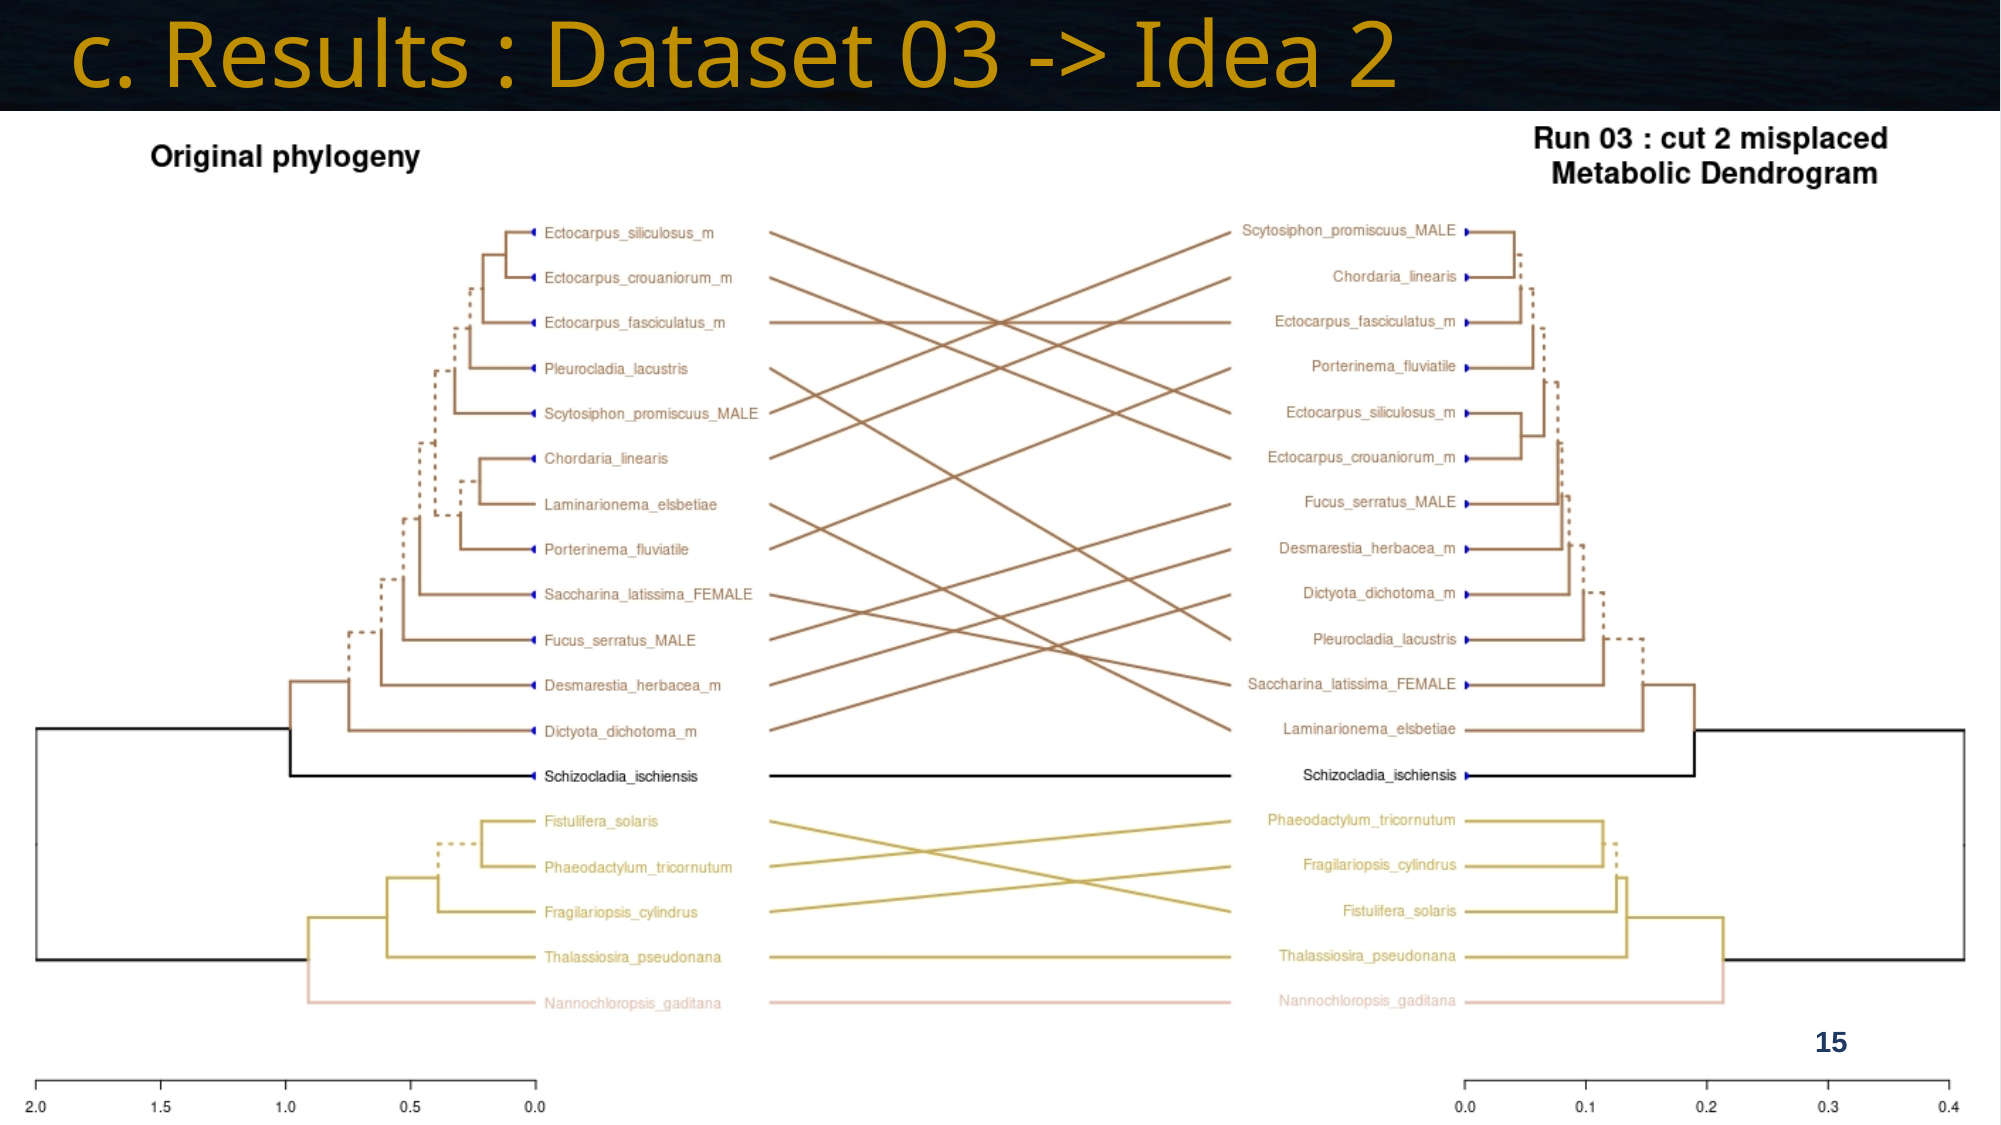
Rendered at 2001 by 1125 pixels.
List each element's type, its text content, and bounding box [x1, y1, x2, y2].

title c. Results : Dataset 03 -> Idea 2 [54, 0, 1780, 110]
picture [0, 0, 2001, 1125]
slide_number 2 [1412, 1012, 1863, 1073]
